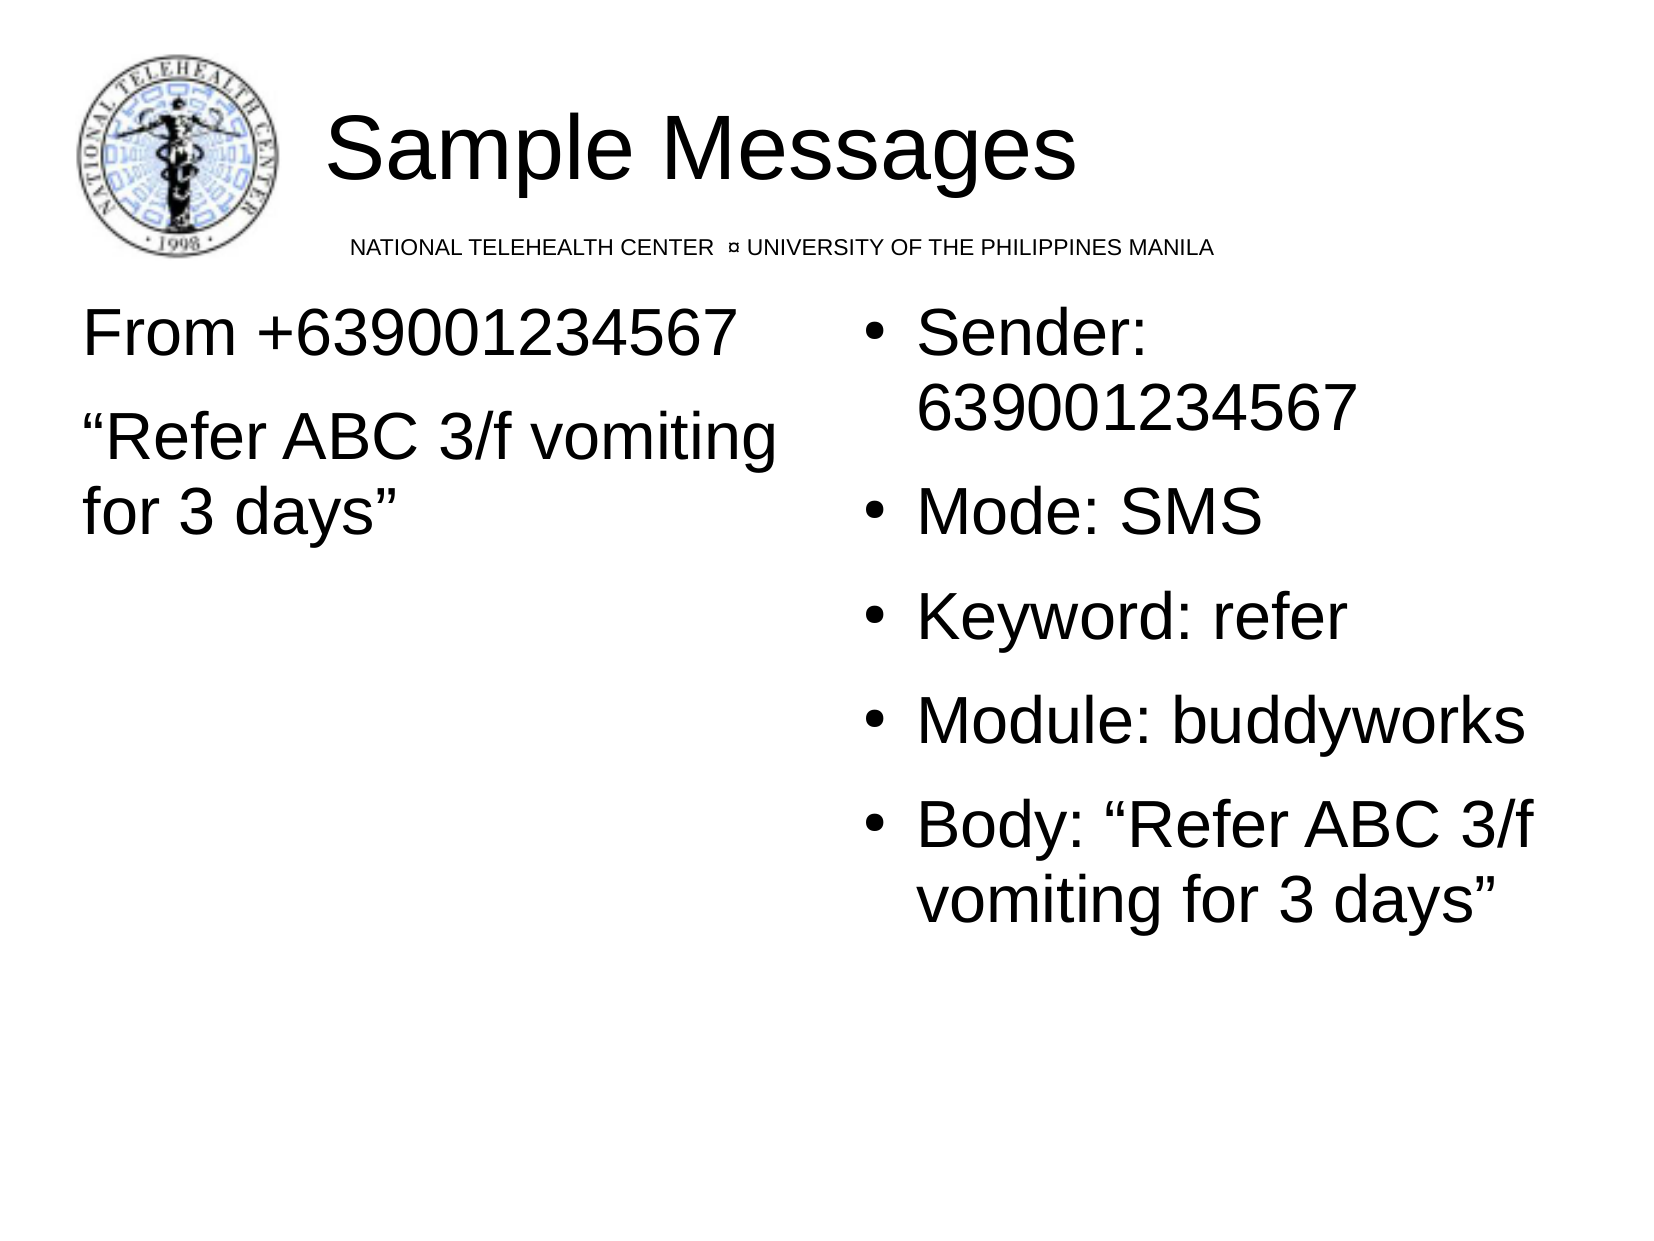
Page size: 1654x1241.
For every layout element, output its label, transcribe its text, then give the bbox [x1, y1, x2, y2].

picture [75, 53, 282, 261]
title Sample Messages [324, 59, 1571, 237]
list From +639001234567 “Refer ABC 3/f vomiting for 3 days” [82, 295, 809, 1109]
list Sender: 639001234567 Mode: SMS Keyword: refer Module: buddyworks Body: “Refer ABC 3/f vomiting for 3 days” [845, 295, 1572, 1094]
